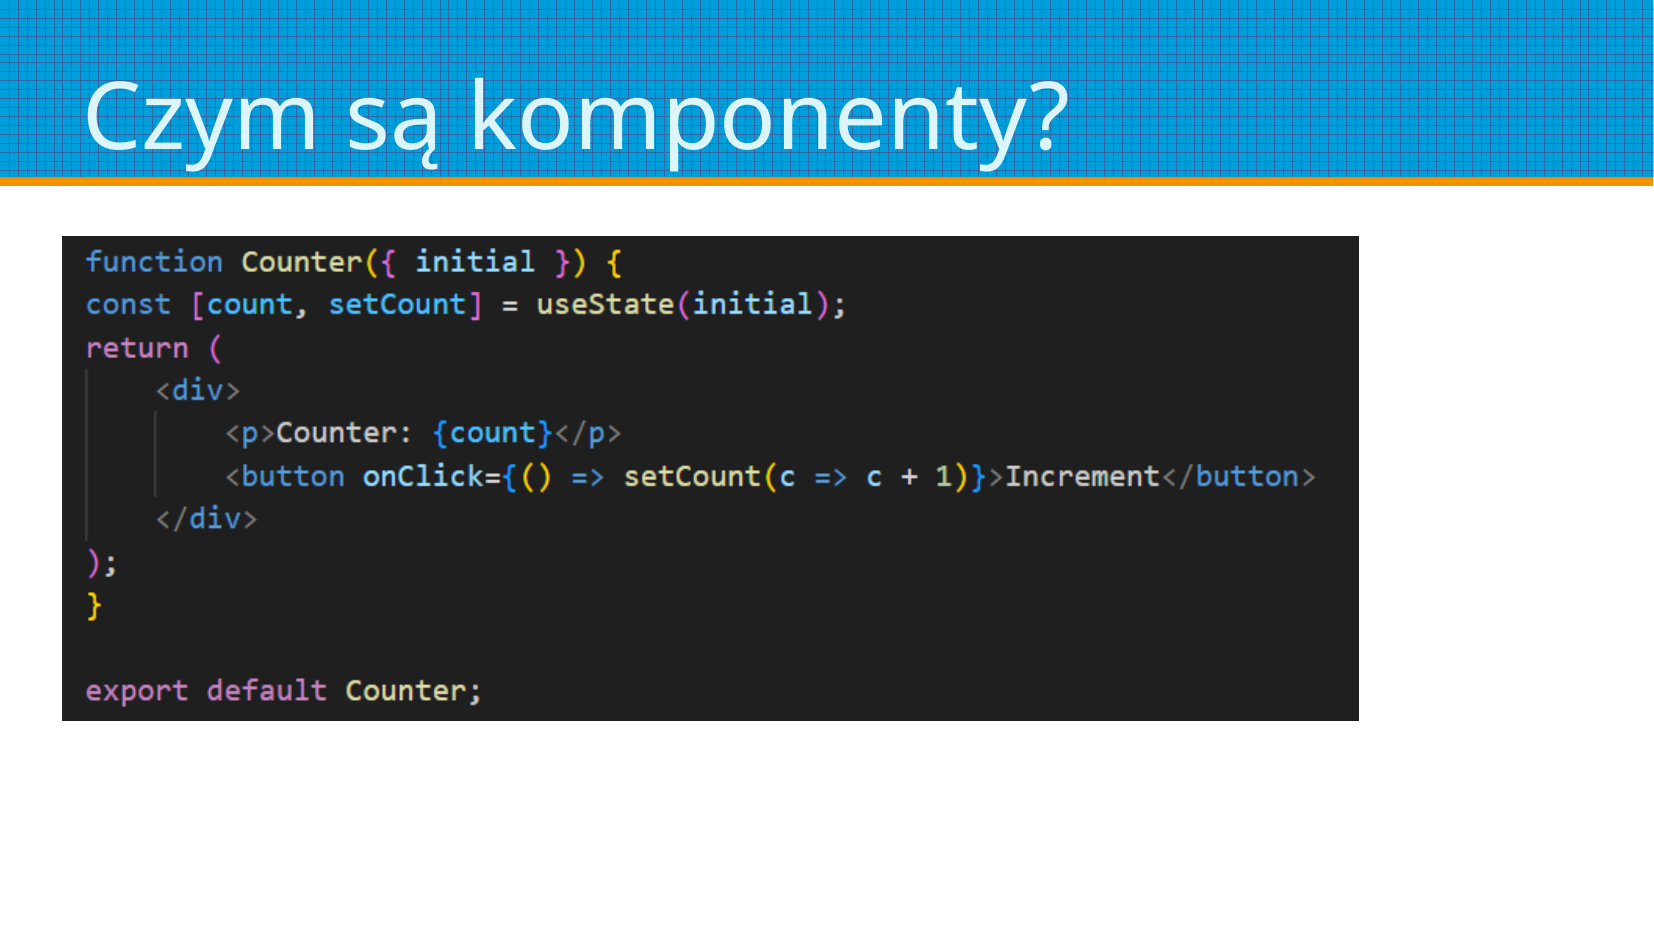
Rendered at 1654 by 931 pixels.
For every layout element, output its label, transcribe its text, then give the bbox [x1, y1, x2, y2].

picture [62, 236, 1359, 721]
title Czym są komponenty? [82, 14, 1571, 178]
